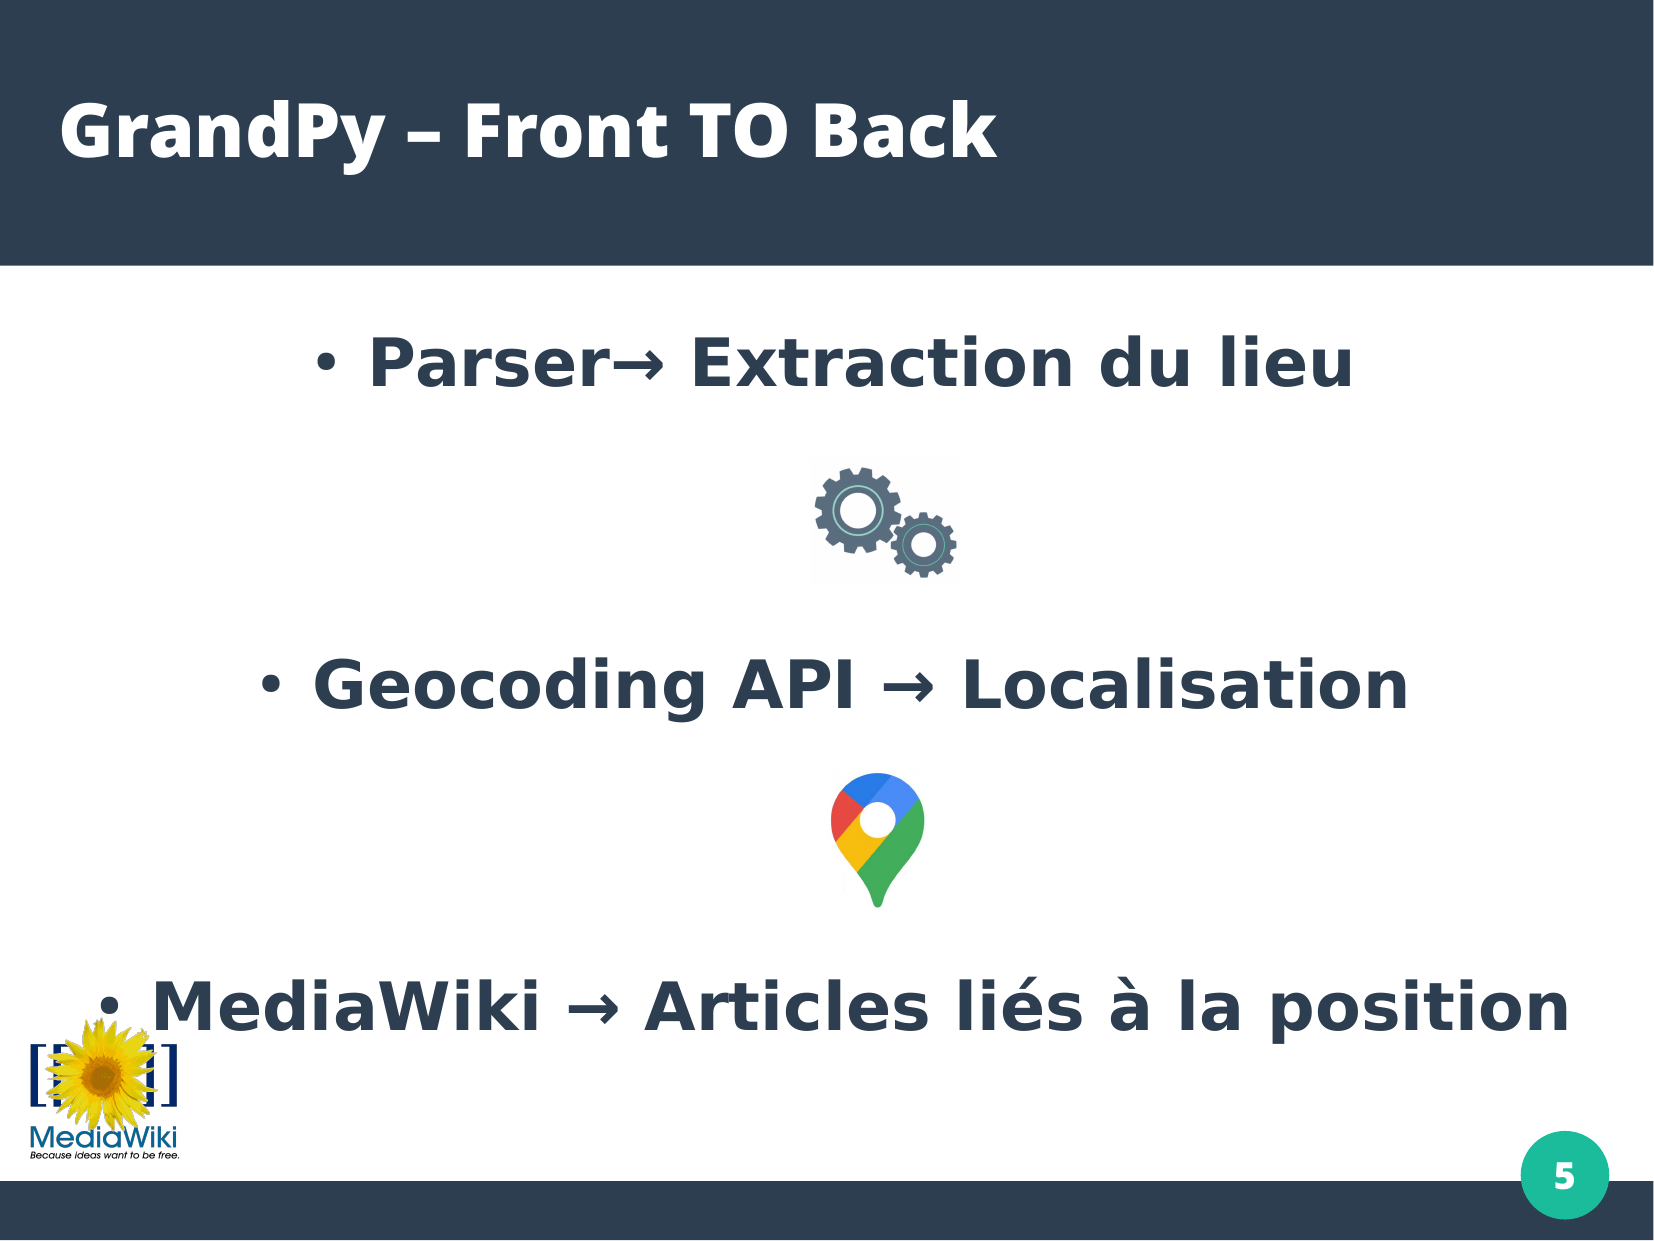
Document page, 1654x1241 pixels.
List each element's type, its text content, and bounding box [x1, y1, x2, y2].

list Parser→ Extraction du lieu Geocoding API → Localisation MediaWiki → Articles liés à la position [59, 324, 1595, 1152]
picture [825, 764, 929, 916]
title GrandPy – Front TO Back [59, 49, 1595, 207]
picture [27, 1016, 181, 1161]
picture [810, 457, 961, 586]
